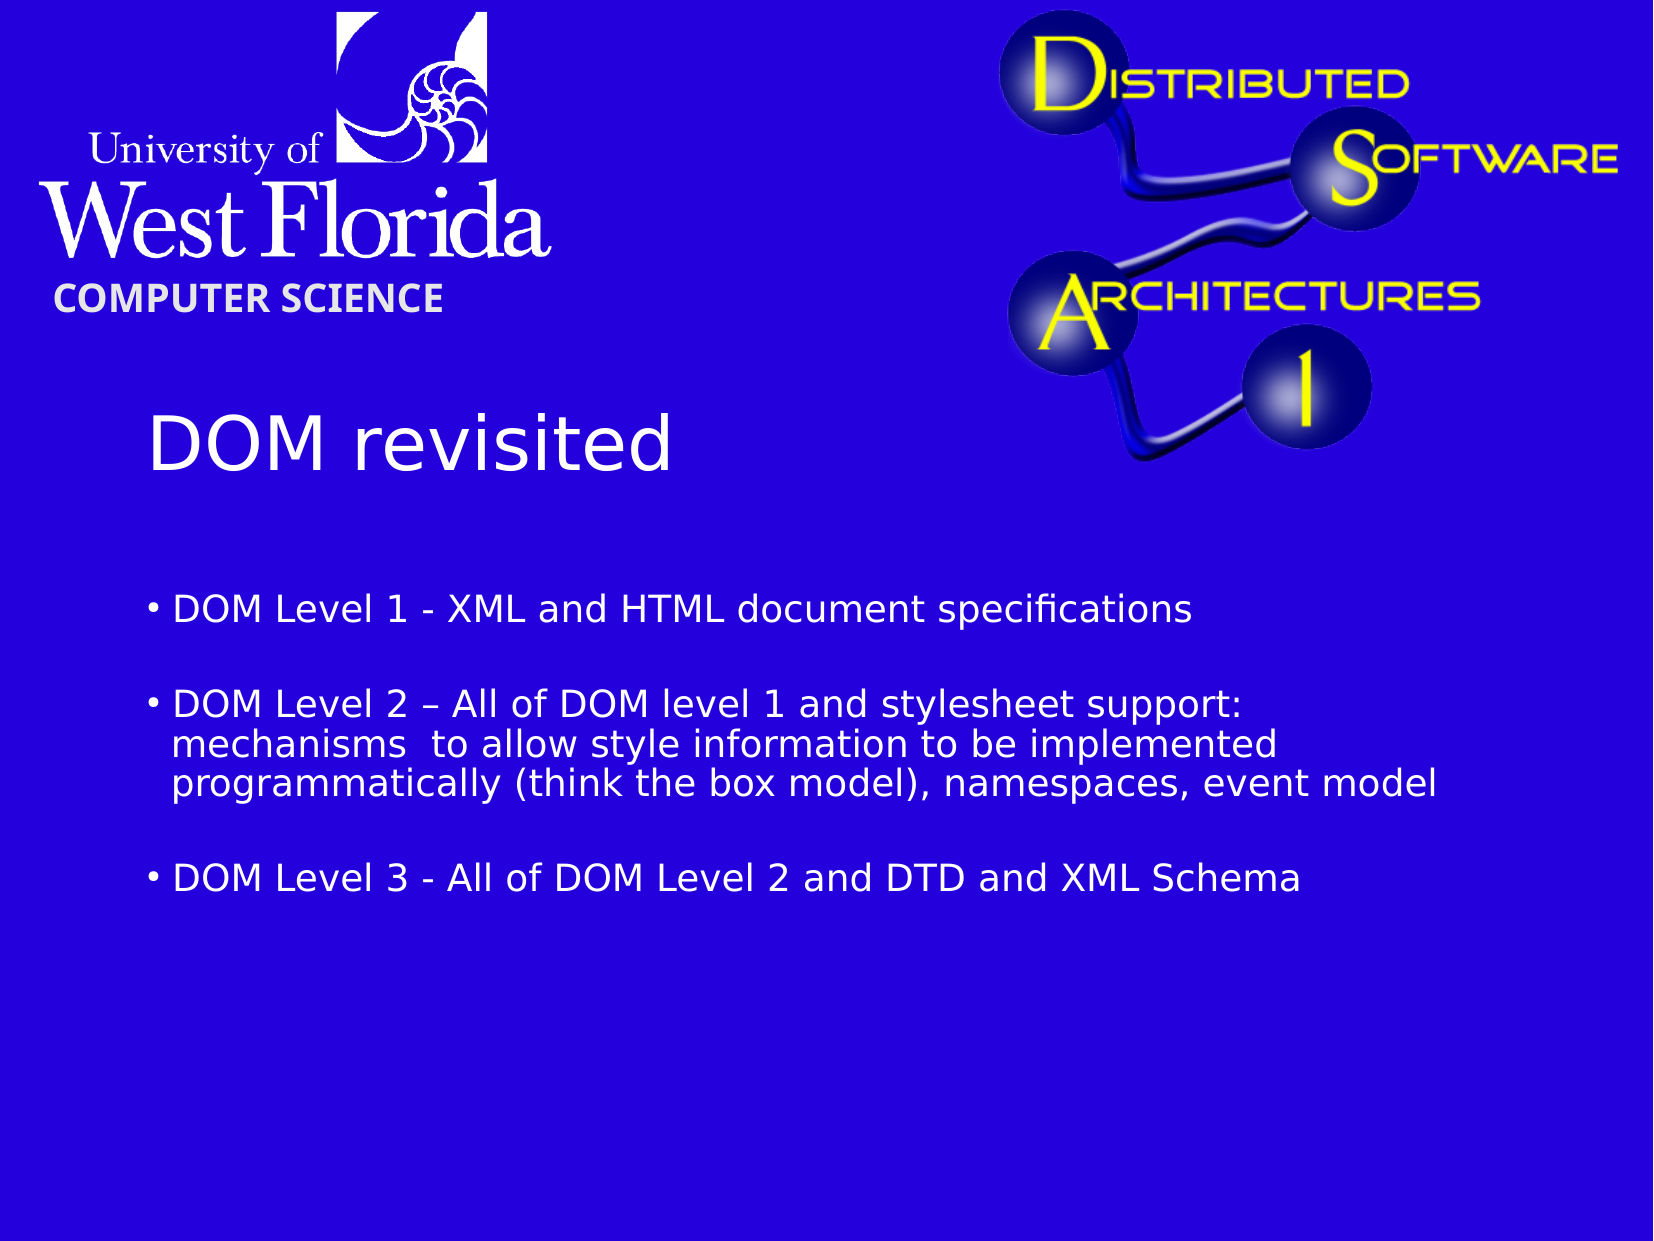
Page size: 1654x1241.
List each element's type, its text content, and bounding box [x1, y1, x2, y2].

text_box COMPUTER SCIENCE [37, 262, 563, 325]
text_box DOM revisited DOM Level 1 - XML and HTML document specifications DOM Level 2 – All of DOM level 1 and stylesheet support: mechanisms to allow style information to be implemented programmatically (think the box model), namespaces, event model DOM Level 3 - All of DOM Level 2 and DTD and XML Schema [132, 393, 1501, 967]
picture [37, 0, 559, 262]
picture [910, 0, 1653, 506]
